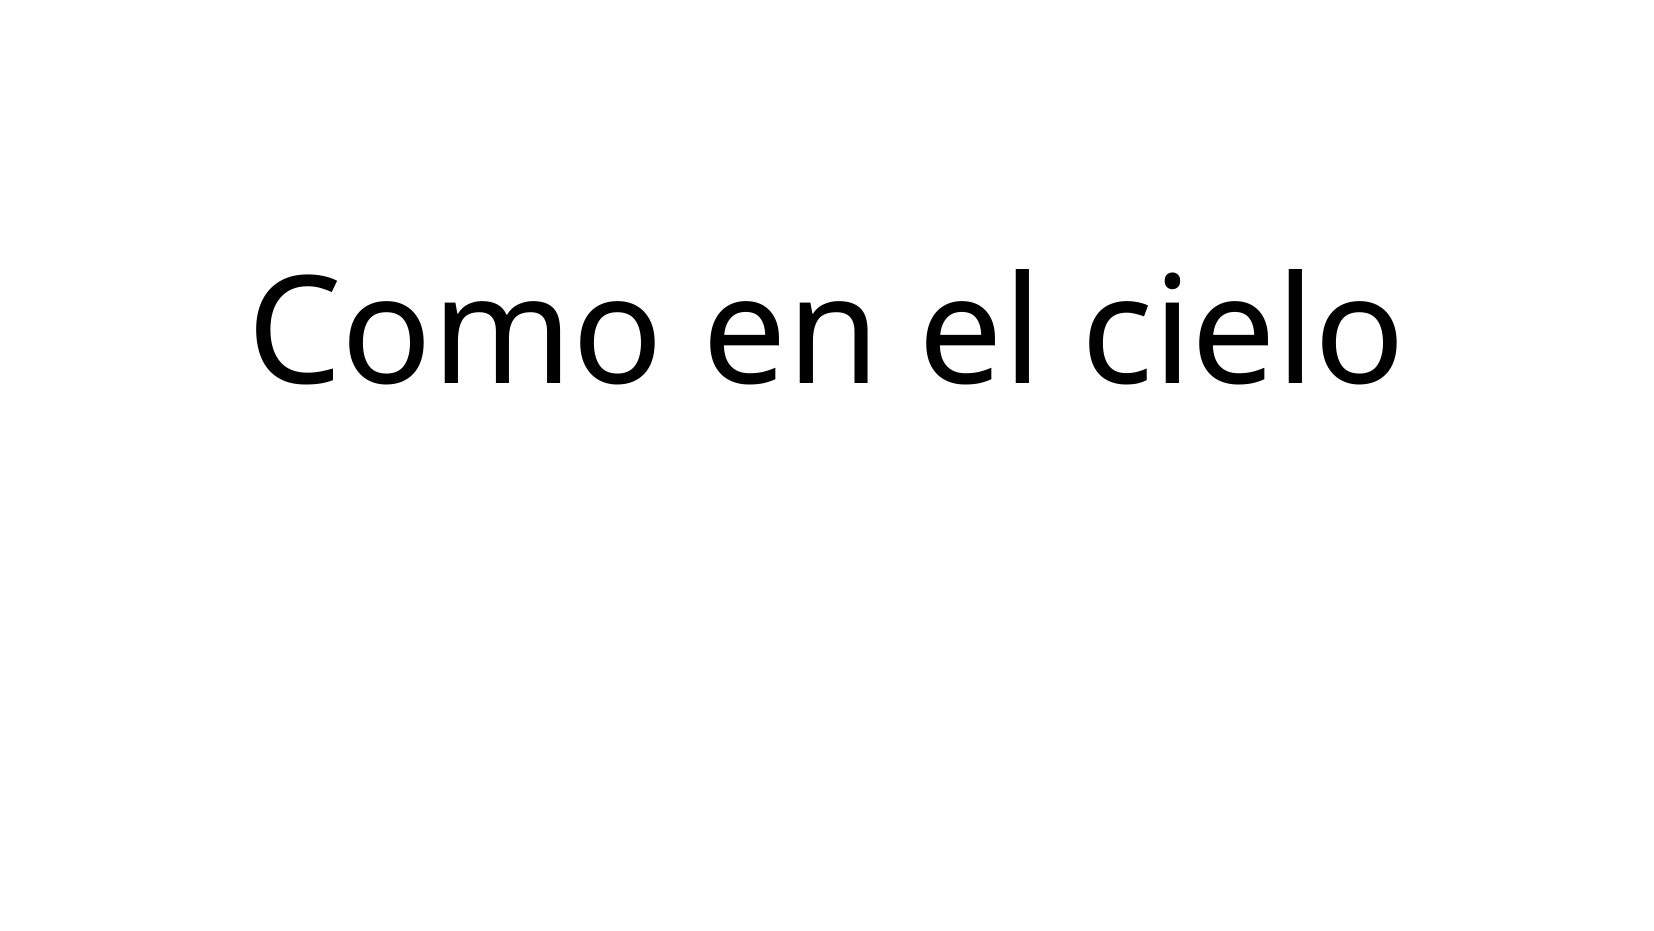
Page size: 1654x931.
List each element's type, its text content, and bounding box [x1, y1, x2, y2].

title Como en el cielo [0, 219, 1654, 432]
